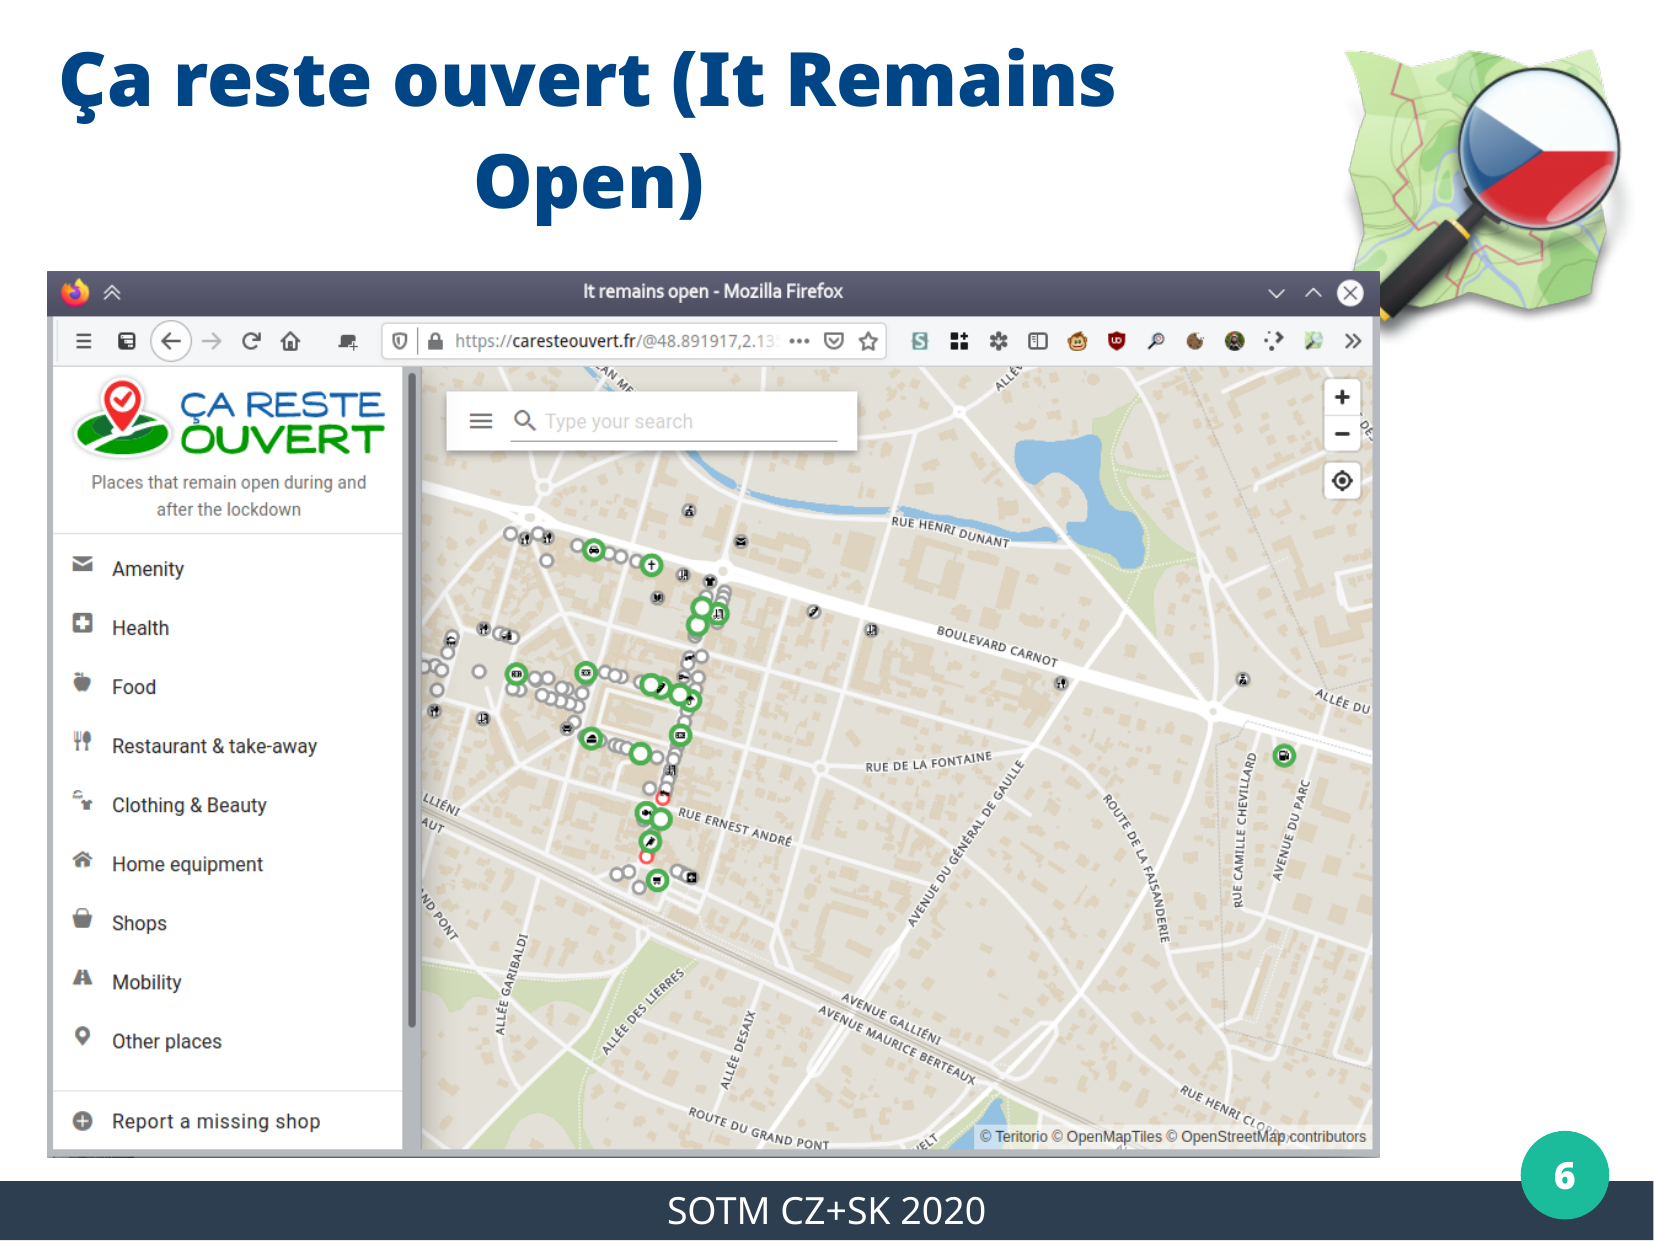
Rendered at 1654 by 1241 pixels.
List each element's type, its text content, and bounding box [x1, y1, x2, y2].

picture [47, 49, 1635, 1158]
title Ça reste ouvert (It Remains Open) [59, 49, 1347, 207]
